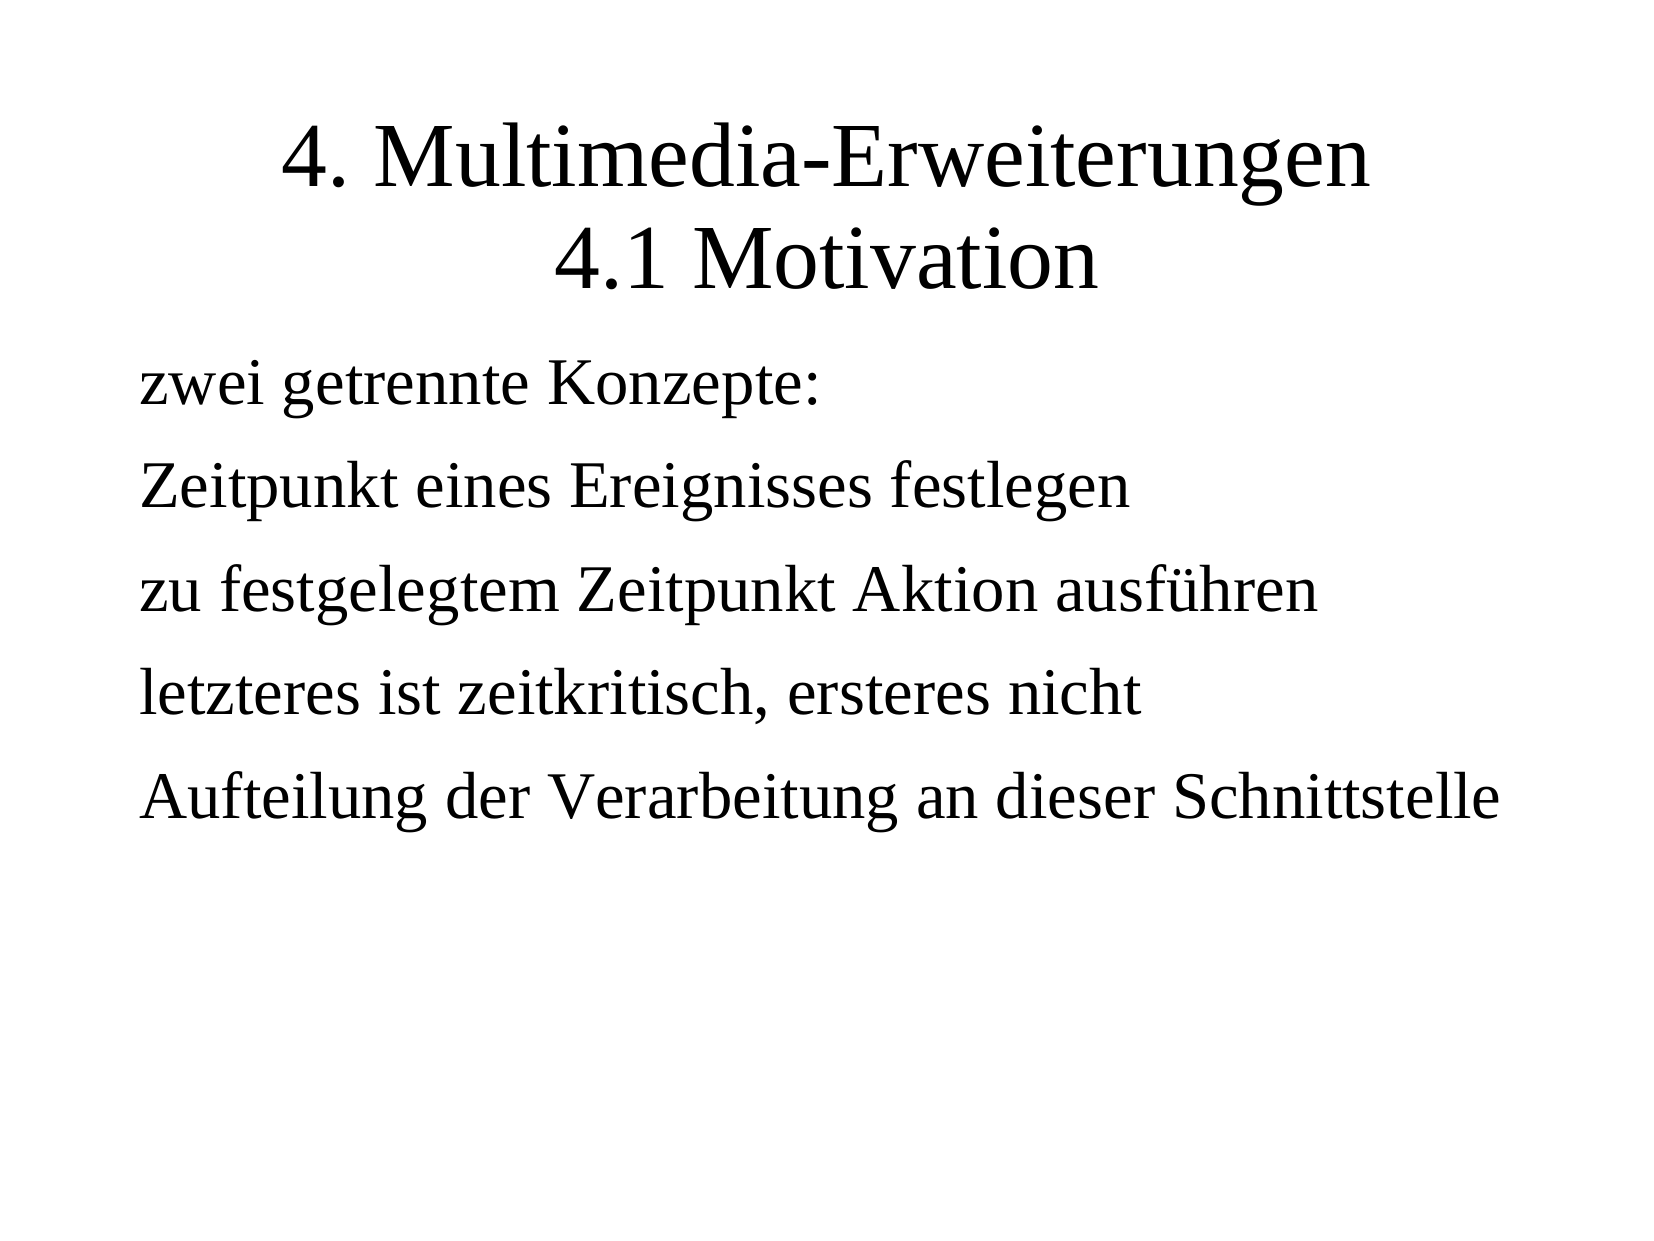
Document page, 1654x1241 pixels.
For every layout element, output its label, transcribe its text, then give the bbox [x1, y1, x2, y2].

list zwei getrennte Konzepte: Zeitpunkt eines Ereignisses festlegen zu festgelegtem Zeitpunkt Aktion ausführen letzteres ist zeitkritisch, ersteres nicht Aufteilung der Verarbeitung an dieser Schnittstelle [121, 344, 1534, 1127]
title 4. Multimedia-Erweiterungen 4.1 Motivation [121, 102, 1534, 311]
